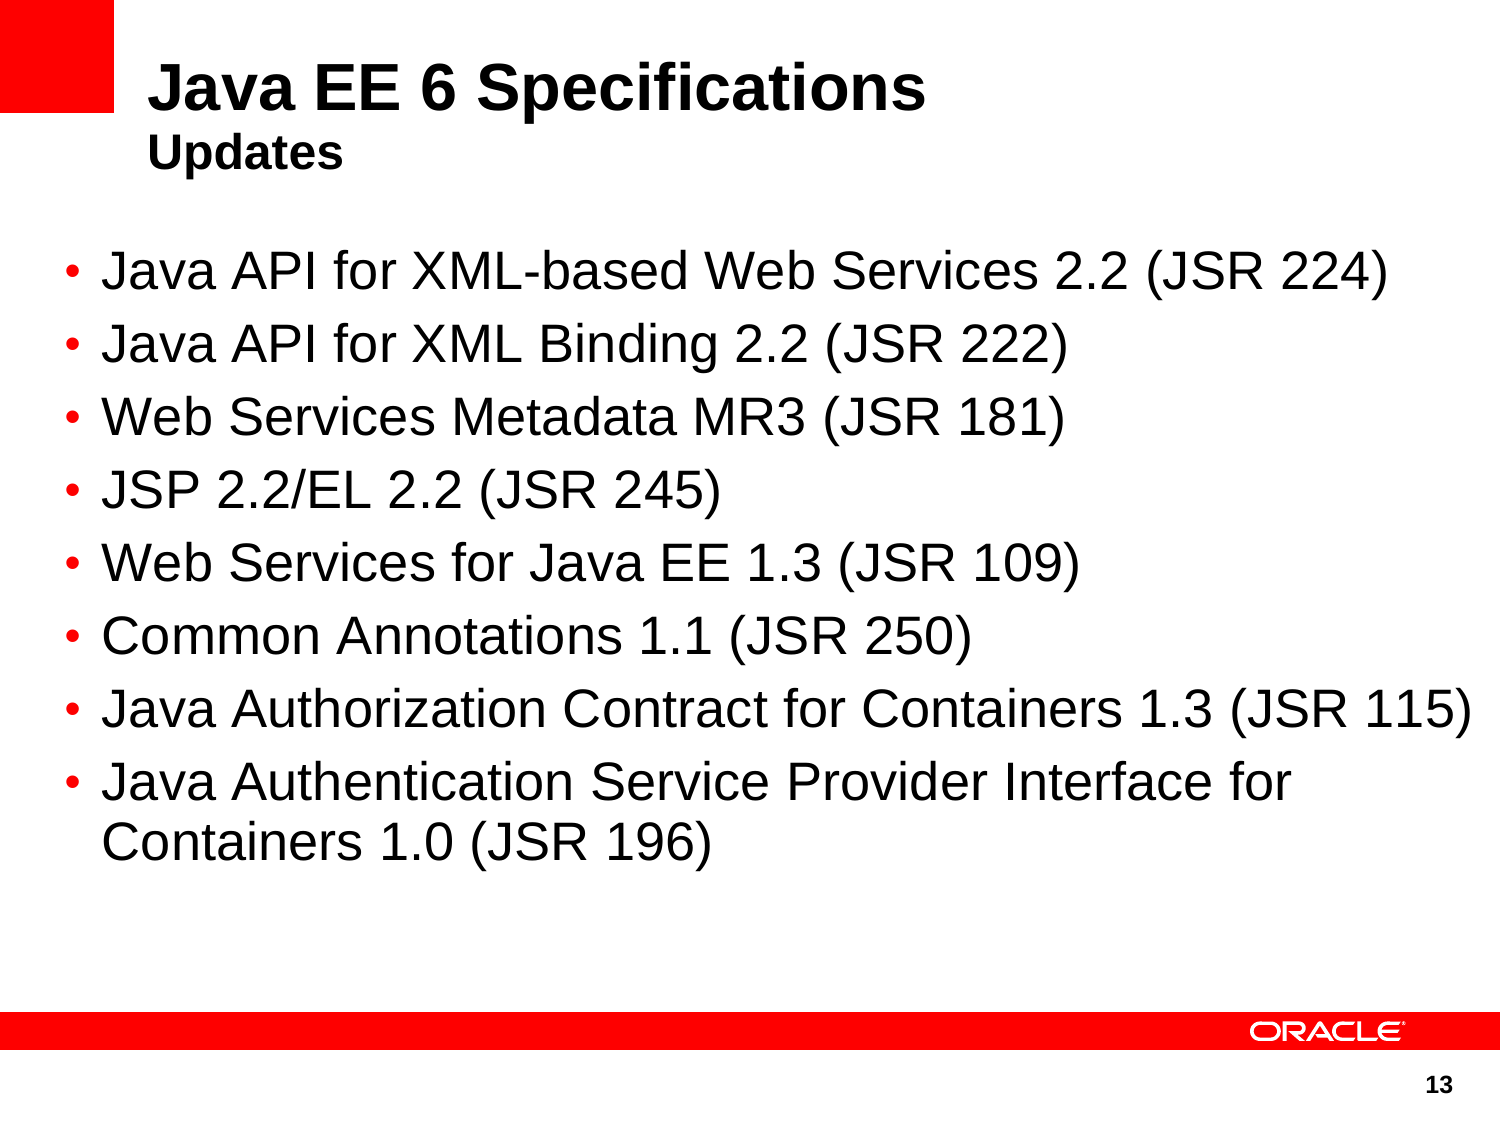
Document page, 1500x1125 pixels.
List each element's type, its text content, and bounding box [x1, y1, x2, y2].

picture [0, 0, 114, 113]
list Java API for XML-based Web Services 2.2 (JSR 224) Java API for XML Binding 2.2 (JSR 222) Web Services Metadata MR3 (JSR 181) JSP 2.2/EL 2.2 (JSR 245) Web Services for Java EE 1.3 (JSR 109) Common Annotations 1.1 (JSR 250) Java Authorization Contract for Containers 1.3 (JSR 115) Java Authentication Service Provider Interface for Containers 1.0 (JSR 196) [64, 240, 1500, 974]
picture [0, 1012, 1500, 1050]
title Java EE 6 Specifications Updates [132, 26, 1500, 203]
